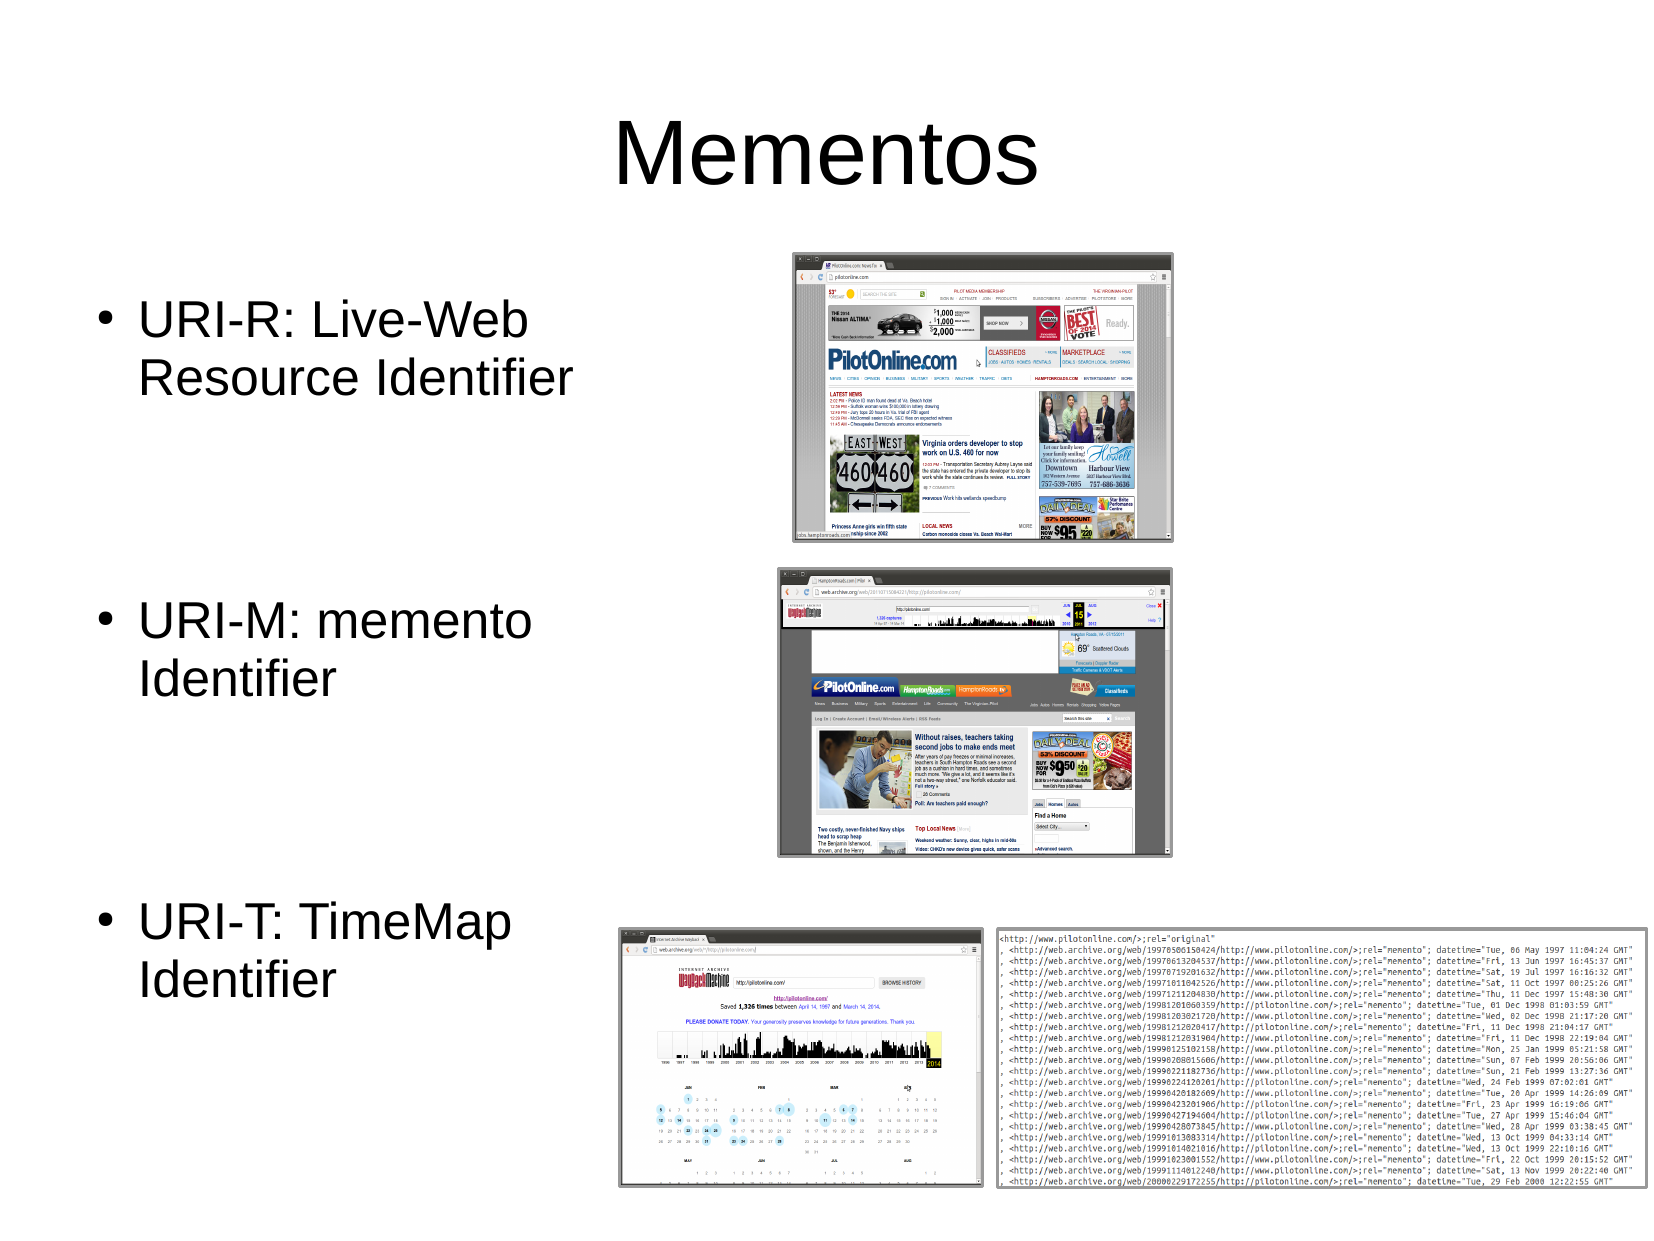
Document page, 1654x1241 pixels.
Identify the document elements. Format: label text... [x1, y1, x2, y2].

title Mementos [82, 49, 1571, 257]
picture [999, 930, 1646, 1186]
list URI-R: Live-Web Resource Identifier URI-M: memento Identifier URI-T: TimeMap Identifier [82, 290, 1538, 1010]
picture [795, 255, 1172, 541]
picture [780, 570, 1171, 856]
picture [621, 930, 982, 1186]
